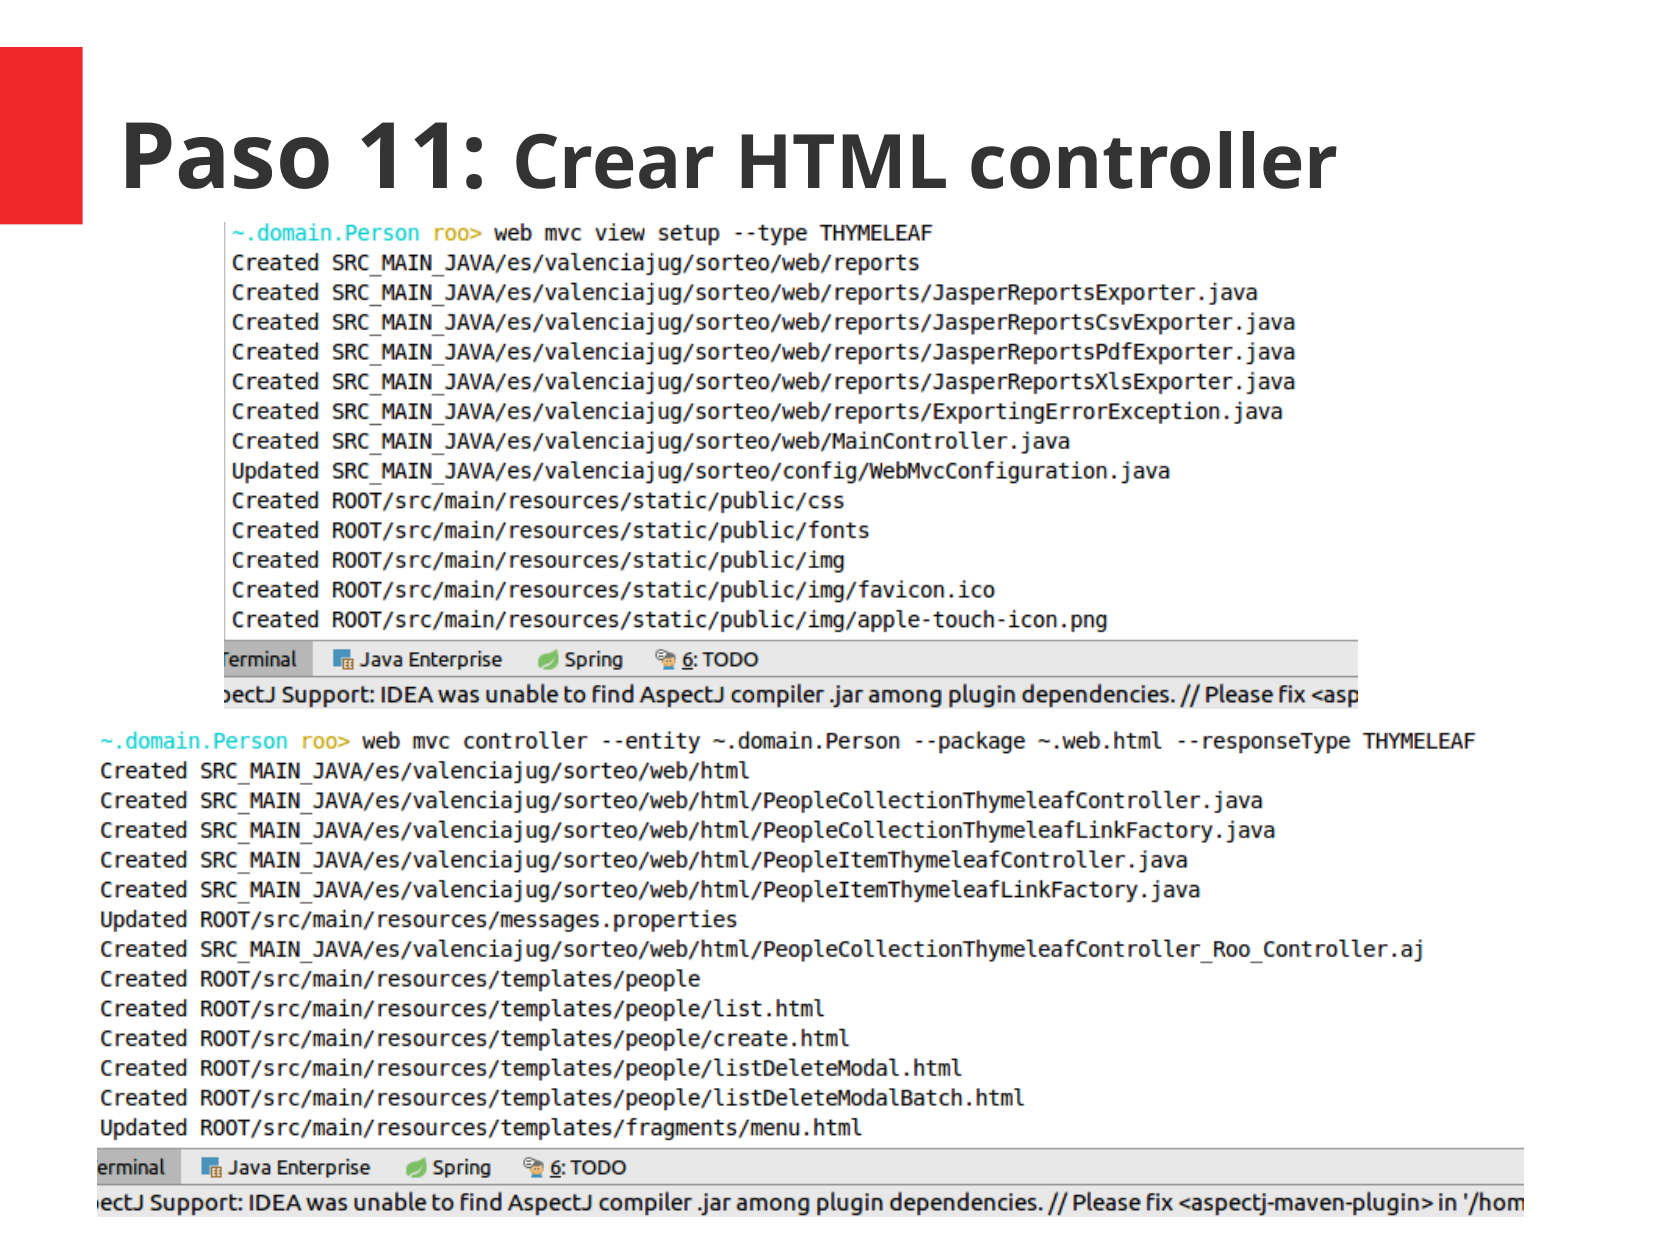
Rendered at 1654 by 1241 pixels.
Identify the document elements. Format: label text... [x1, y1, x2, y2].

title Paso 11: Crear HTML controller [118, 49, 1571, 257]
picture [224, 222, 1358, 709]
picture [97, 727, 1524, 1217]
